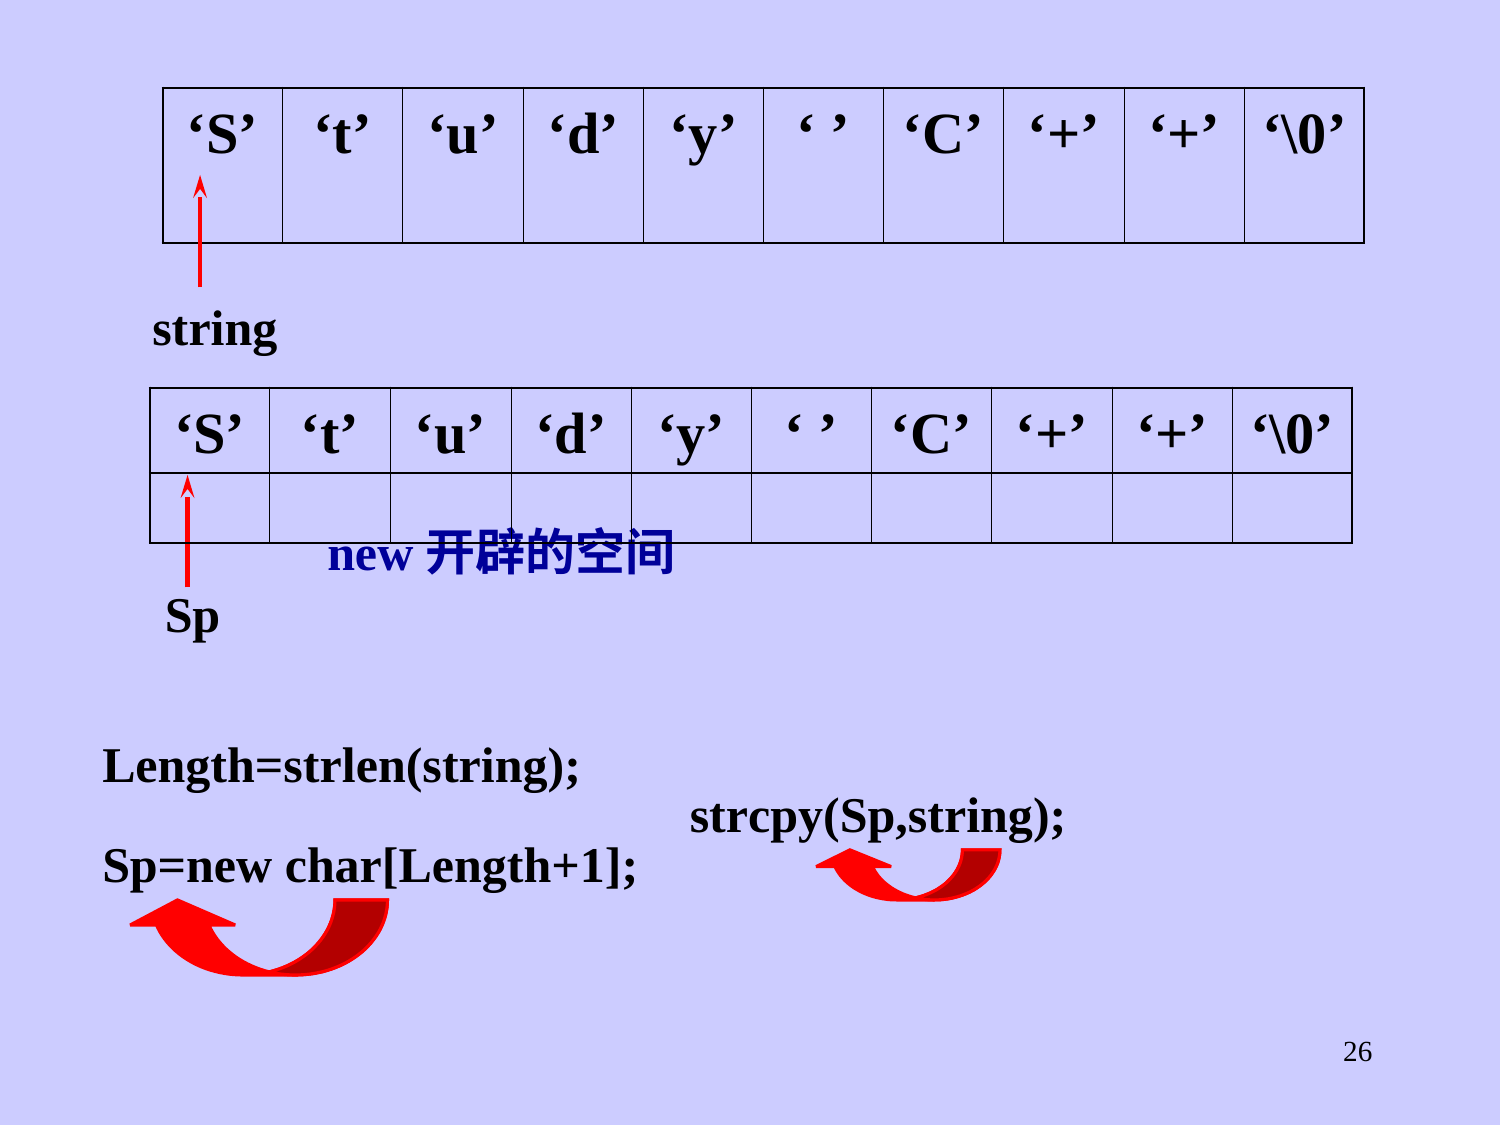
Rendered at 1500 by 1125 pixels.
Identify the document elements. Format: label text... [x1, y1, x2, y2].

text_box strcpy(Sp,string); [675, 774, 1138, 851]
table_header ‘d’ [512, 389, 631, 542]
text_box string [137, 287, 313, 363]
text_box <编号> [1074, 1025, 1388, 1101]
text_box Length=strlen(string); [87, 724, 913, 801]
table_header ‘t’ [270, 389, 390, 542]
table_header ‘ ’ [752, 389, 871, 542]
text_box new开辟的空间 [312, 544, 1038, 588]
table_header ‘+’ [1113, 389, 1232, 542]
text_box new开辟的空间 [587, 544, 615, 552]
table_header ‘ ’ [764, 89, 883, 242]
table_header ‘y’ [644, 89, 763, 242]
table_header ‘C’ [884, 89, 1003, 242]
table_header ‘+’ [992, 389, 1112, 542]
table_header ‘+’ [1004, 89, 1124, 242]
table_header ‘S’ [151, 389, 269, 542]
table_header ‘u’ [391, 389, 511, 542]
table_header ‘d’ [524, 89, 643, 242]
table_header ‘\0’ [1233, 389, 1351, 542]
table_header ‘C’ [872, 389, 991, 542]
text_box Sp=new char[Length+1]; [87, 824, 788, 901]
table_header ‘u’ [403, 89, 523, 242]
text_box Sp [149, 574, 250, 651]
table_header ‘y’ [632, 389, 751, 542]
table_header ‘S’ [164, 89, 282, 242]
table_header ‘\0’ [1245, 89, 1363, 242]
text_box [816, 849, 1000, 900]
table_header ‘t’ [283, 89, 402, 242]
table_header ‘+’ [1125, 89, 1244, 242]
text_box [130, 899, 388, 976]
